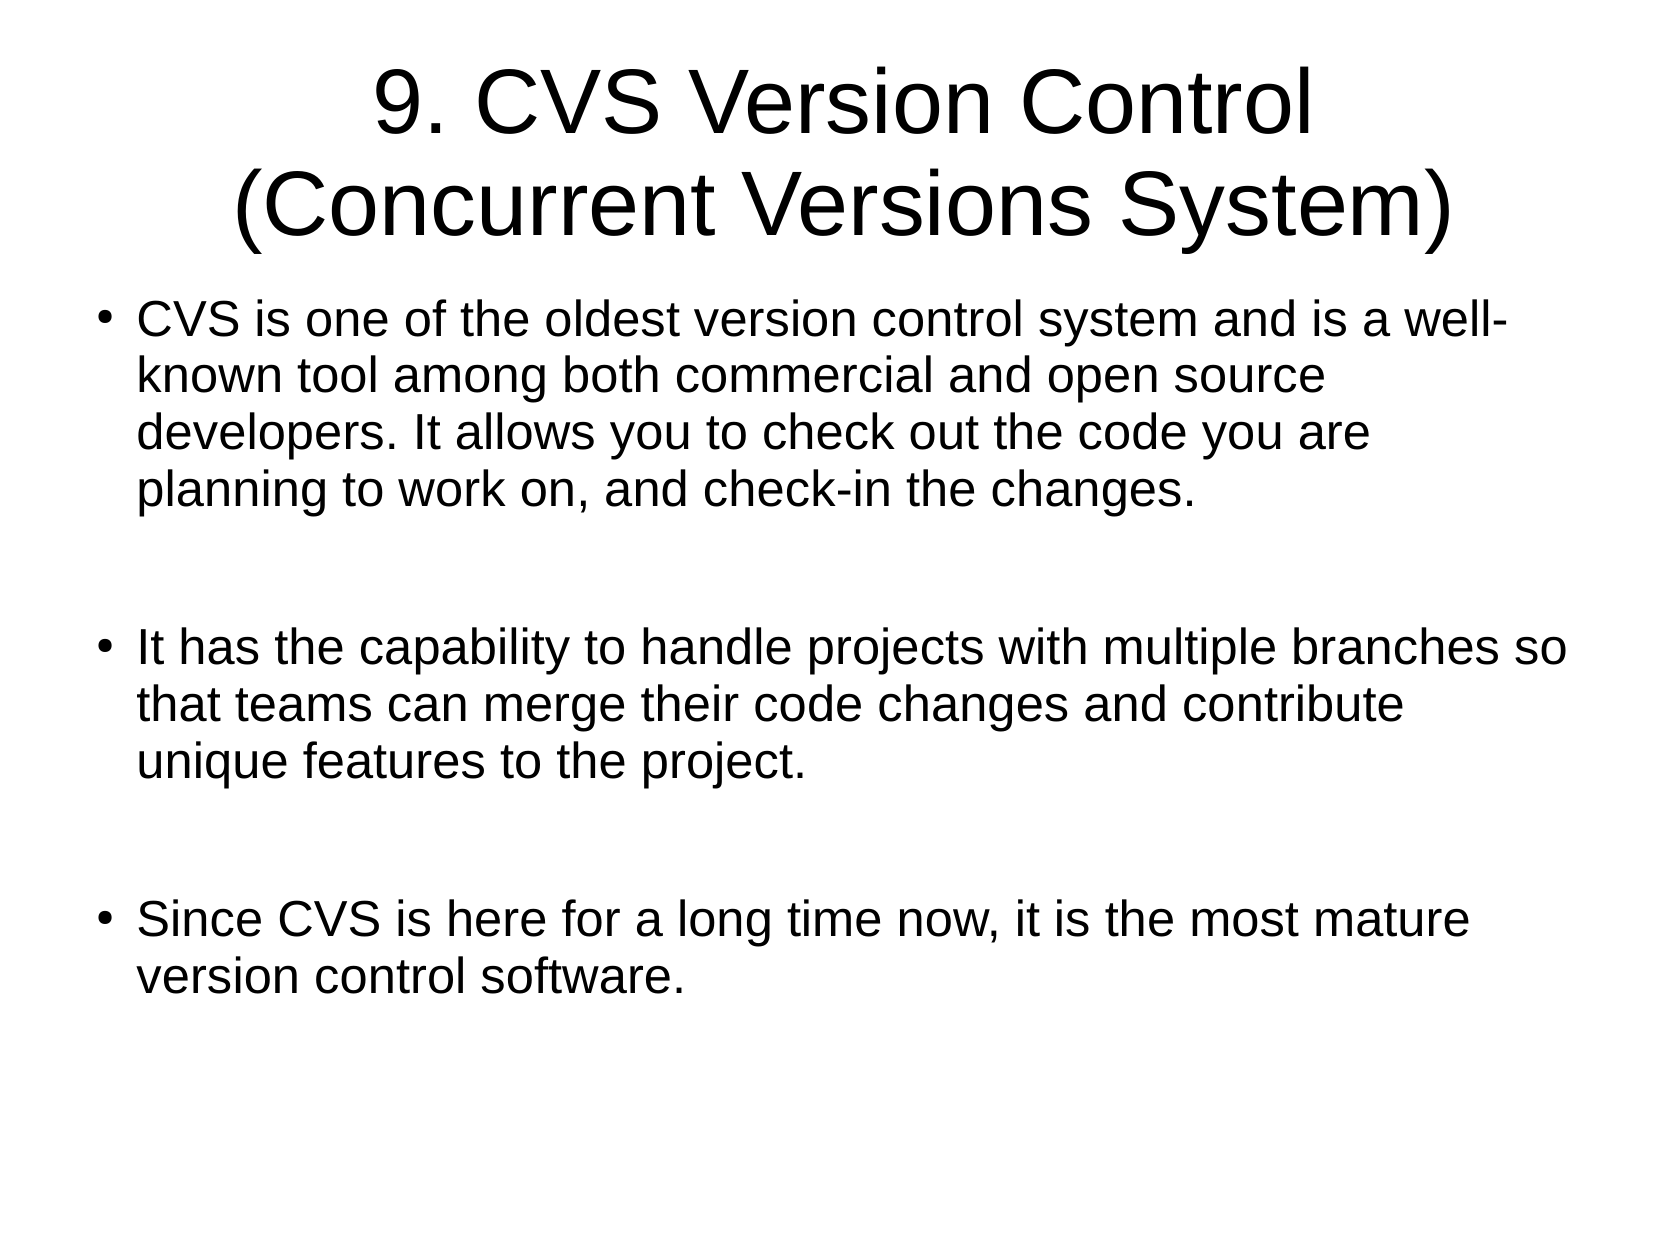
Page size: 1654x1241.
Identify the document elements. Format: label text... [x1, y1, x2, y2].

title 9. CVS Version Control (Concurrent Versions System) [82, 49, 1571, 257]
list CVS is one of the oldest version control system and is a well-known tool among both commercial and open source developers. It allows you to check out the code you are planning to work on, and check-in the changes. It has the capability to handle projects with multiple branches so that teams can merge their code changes and contribute unique features to the project. Since CVS is here for a long time now, it is the most mature version control software. [82, 290, 1571, 1010]
